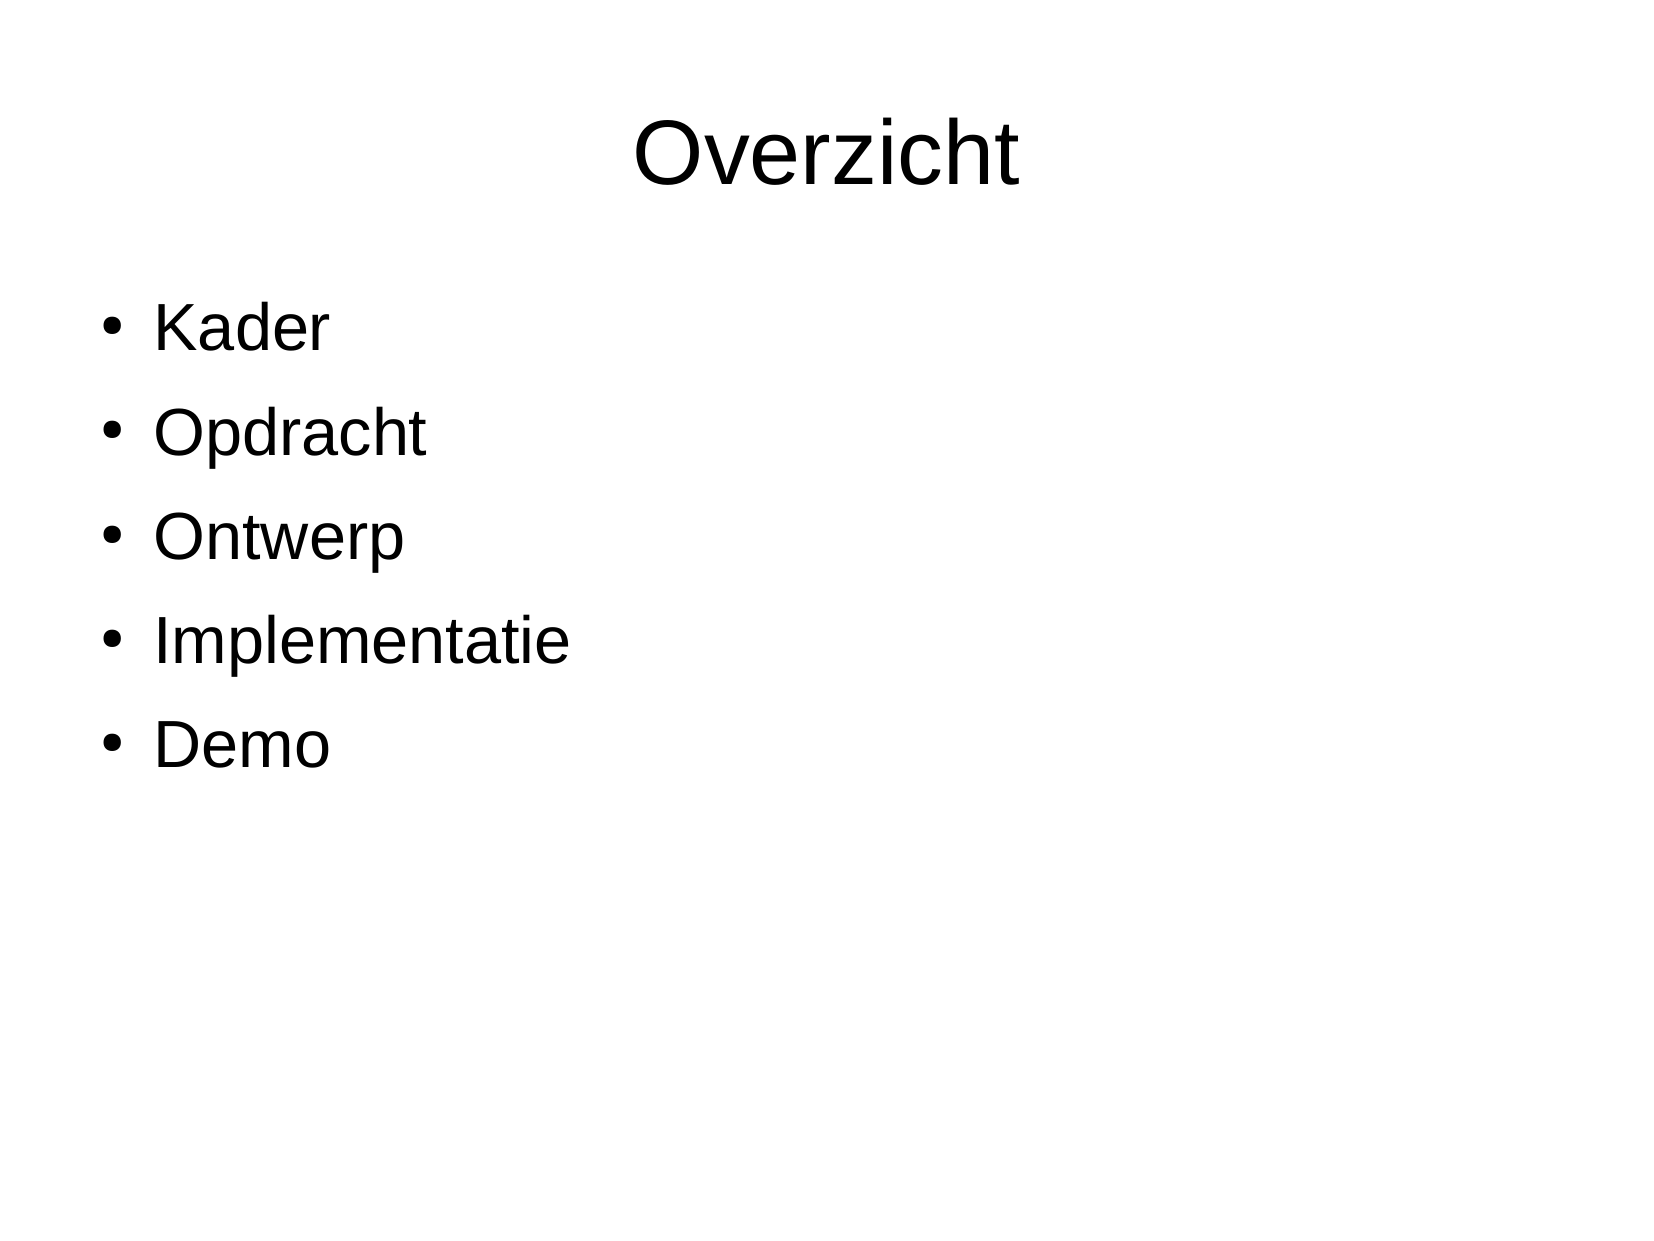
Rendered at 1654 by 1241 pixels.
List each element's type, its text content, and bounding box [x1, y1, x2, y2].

title Overzicht [82, 49, 1571, 257]
list Kader Opdracht Ontwerp Implementatie Demo [82, 290, 1571, 1010]
